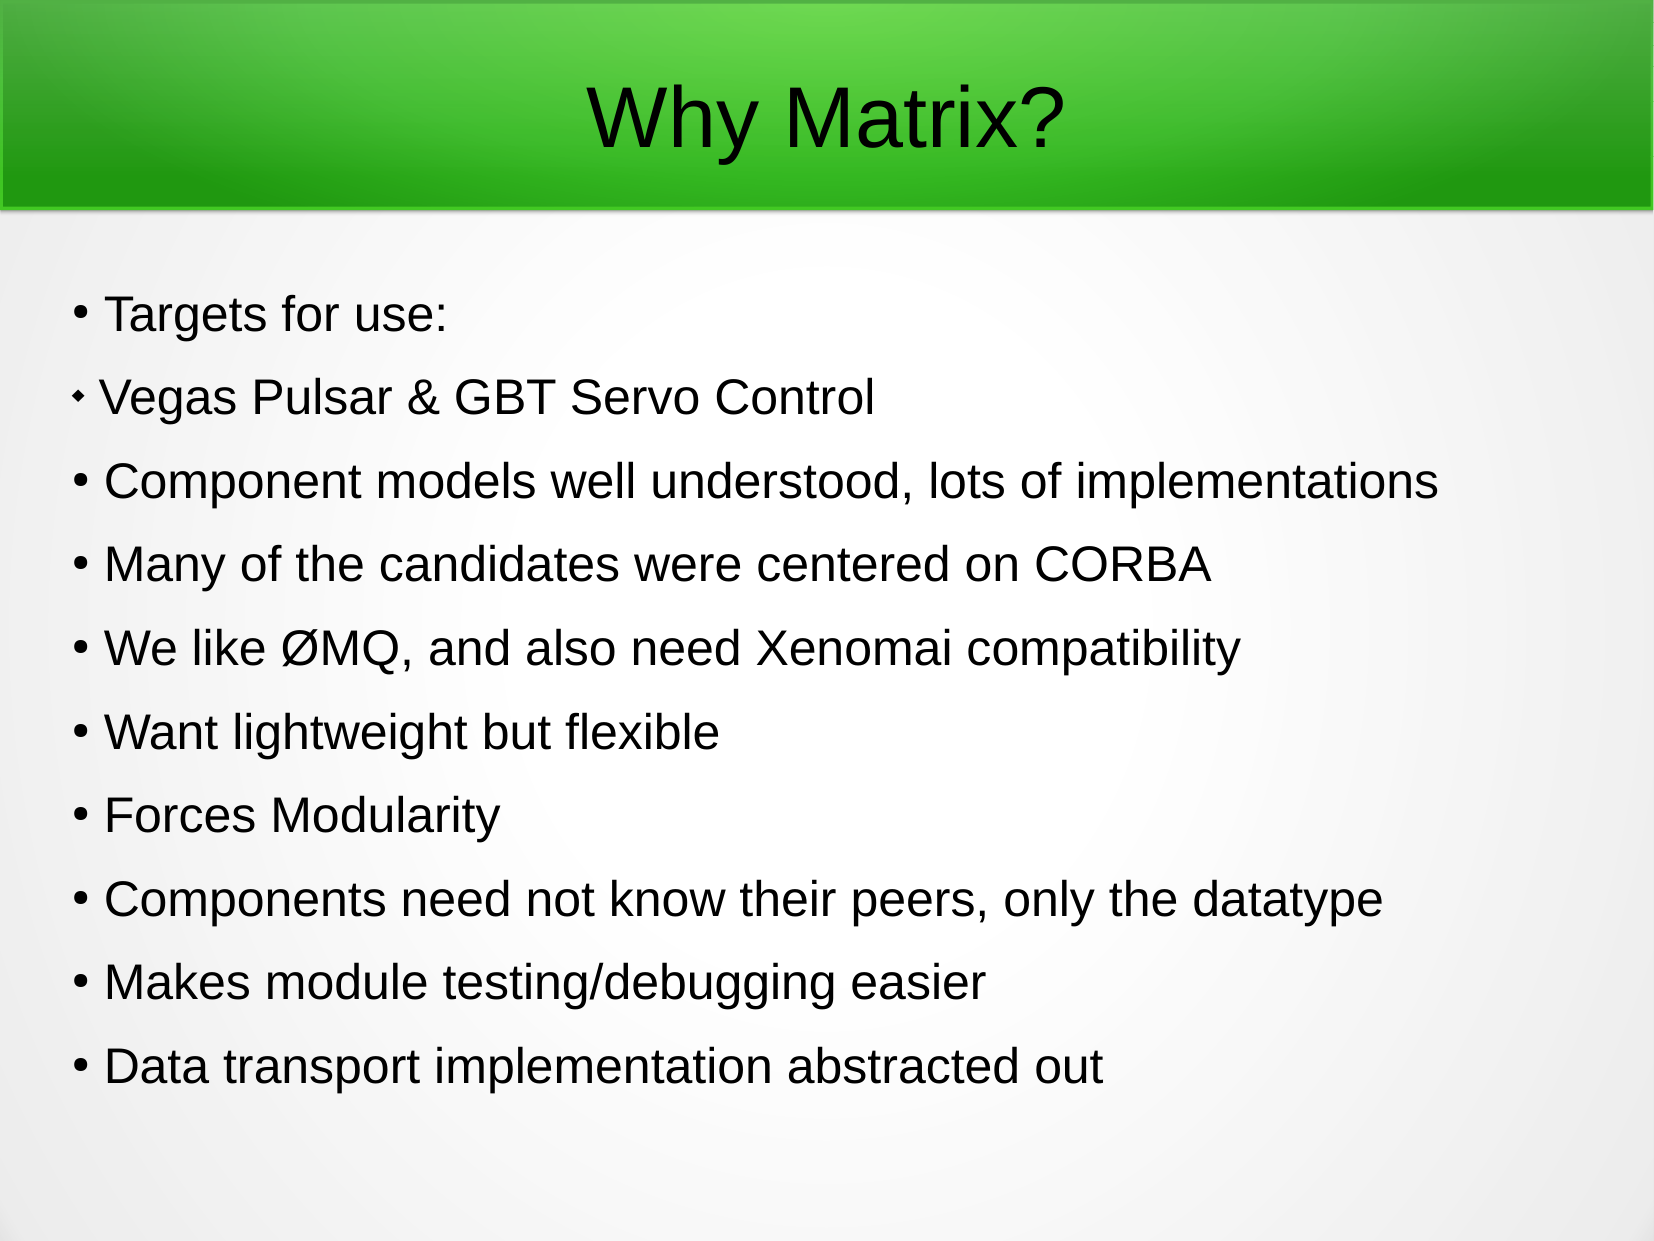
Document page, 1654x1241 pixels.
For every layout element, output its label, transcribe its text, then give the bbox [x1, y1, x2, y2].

title Why Matrix? [82, 47, 1571, 189]
subtitle Targets for use: Vegas Pulsar & GBT Servo Control Component models well understood, lots of implementations Many of the candidates were centered on CORBA We like ØMQ, and also need Xenomai compatibility Want lightweight but flexible Forces Modularity Components need not know their peers, only the datatype Makes module testing/debugging easier Data transport implementation abstracted out [71, 268, 1561, 1159]
